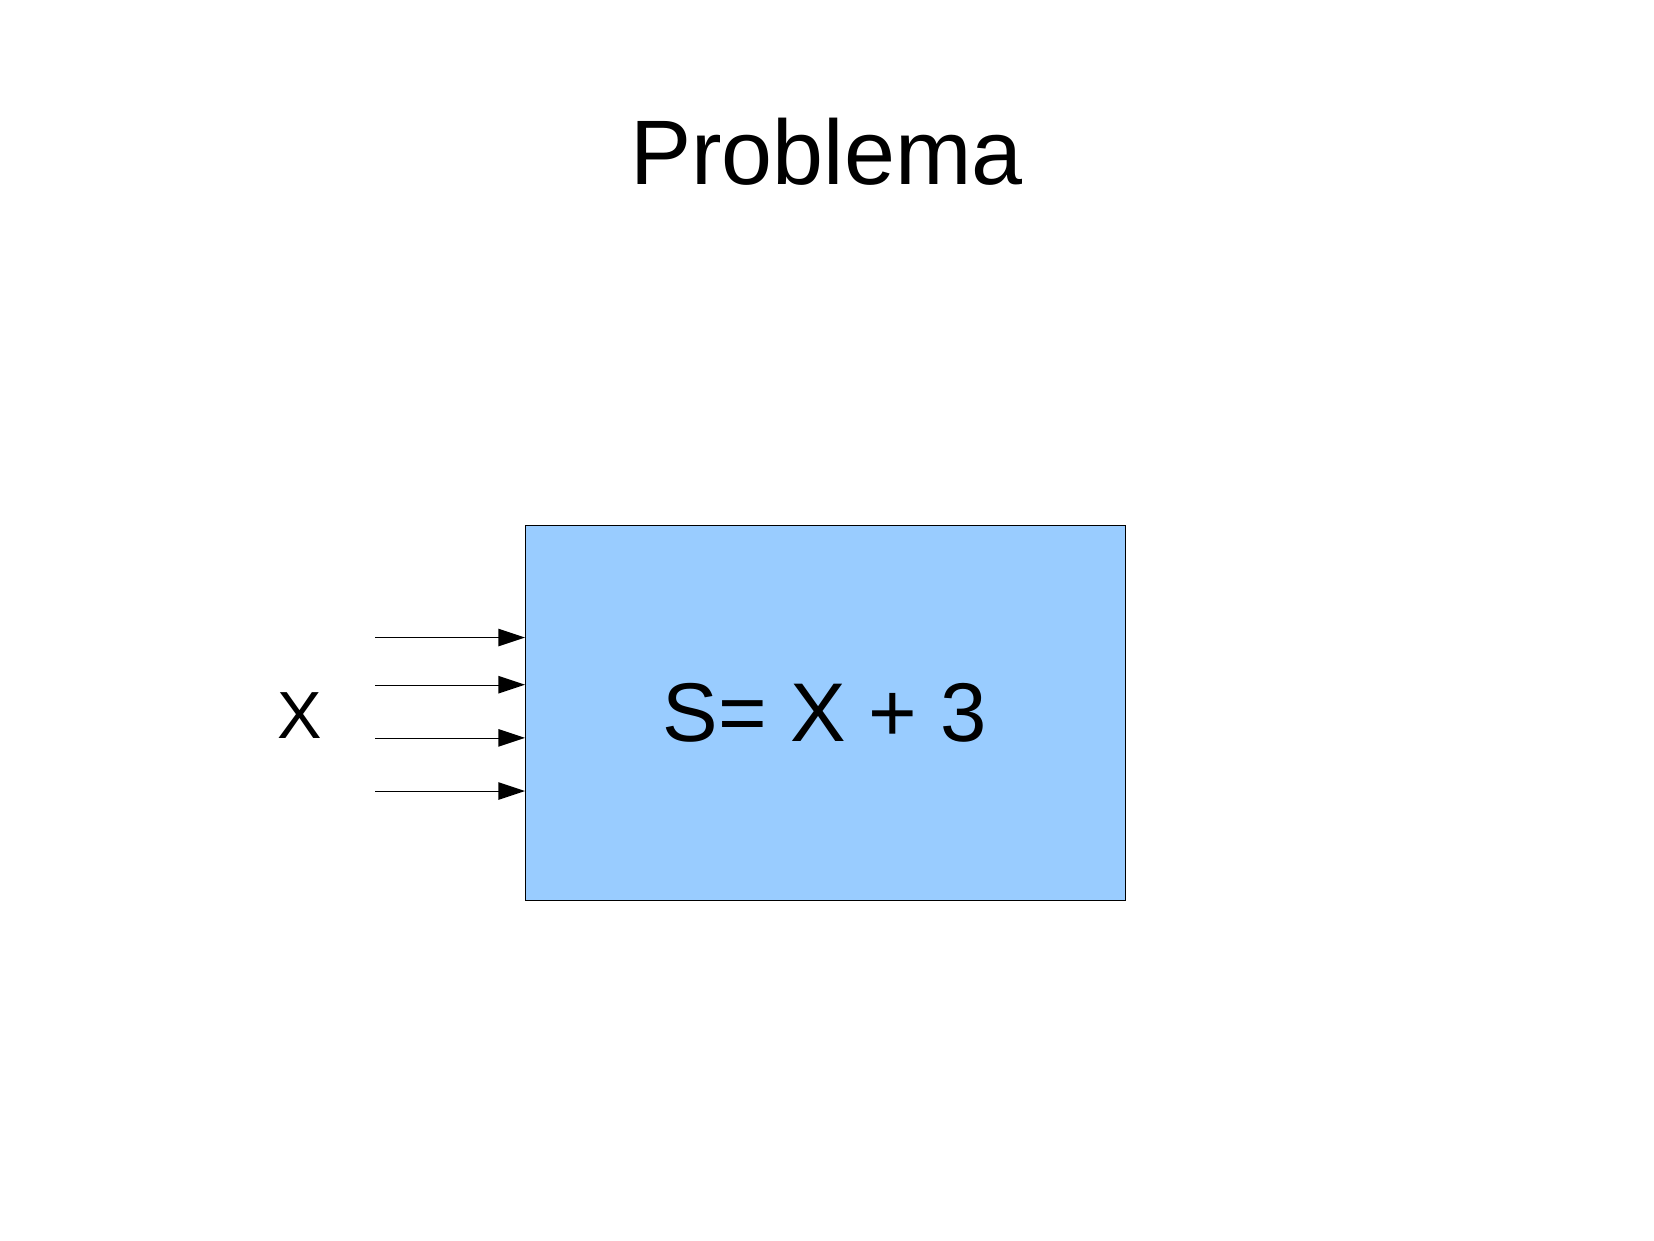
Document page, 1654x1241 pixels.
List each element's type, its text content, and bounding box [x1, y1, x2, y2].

text_box X [262, 671, 337, 761]
title Problema [82, 56, 1571, 250]
text_box S= X + 3 [525, 525, 1126, 901]
